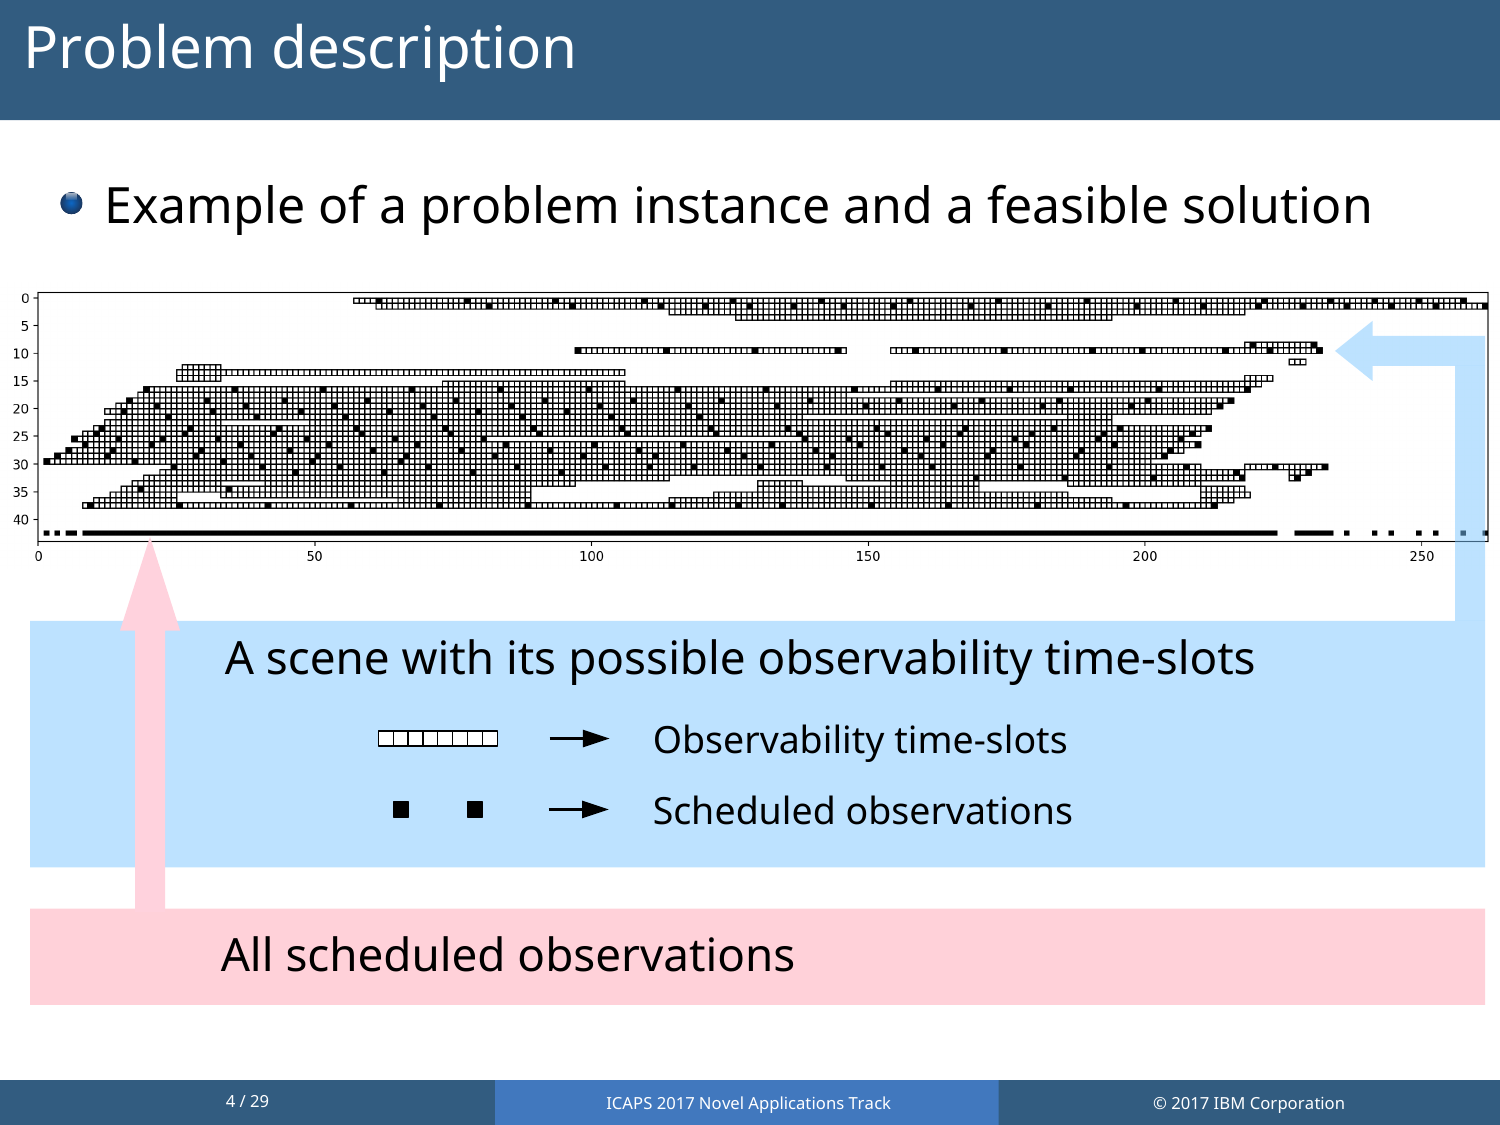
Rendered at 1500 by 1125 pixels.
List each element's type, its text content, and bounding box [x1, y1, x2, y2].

text_box Observability time-slots [638, 708, 1073, 769]
text_box [30, 320, 1486, 1006]
text_box All scheduled observations [205, 918, 800, 988]
list Example of a problem instance and a feasible solution [45, 165, 1441, 241]
text_box Scheduled observations [638, 779, 1082, 840]
picture [0, 282, 1500, 569]
title Problem description [0, 0, 1500, 121]
text_box A scene with its possible observability time-slots [210, 621, 1241, 692]
